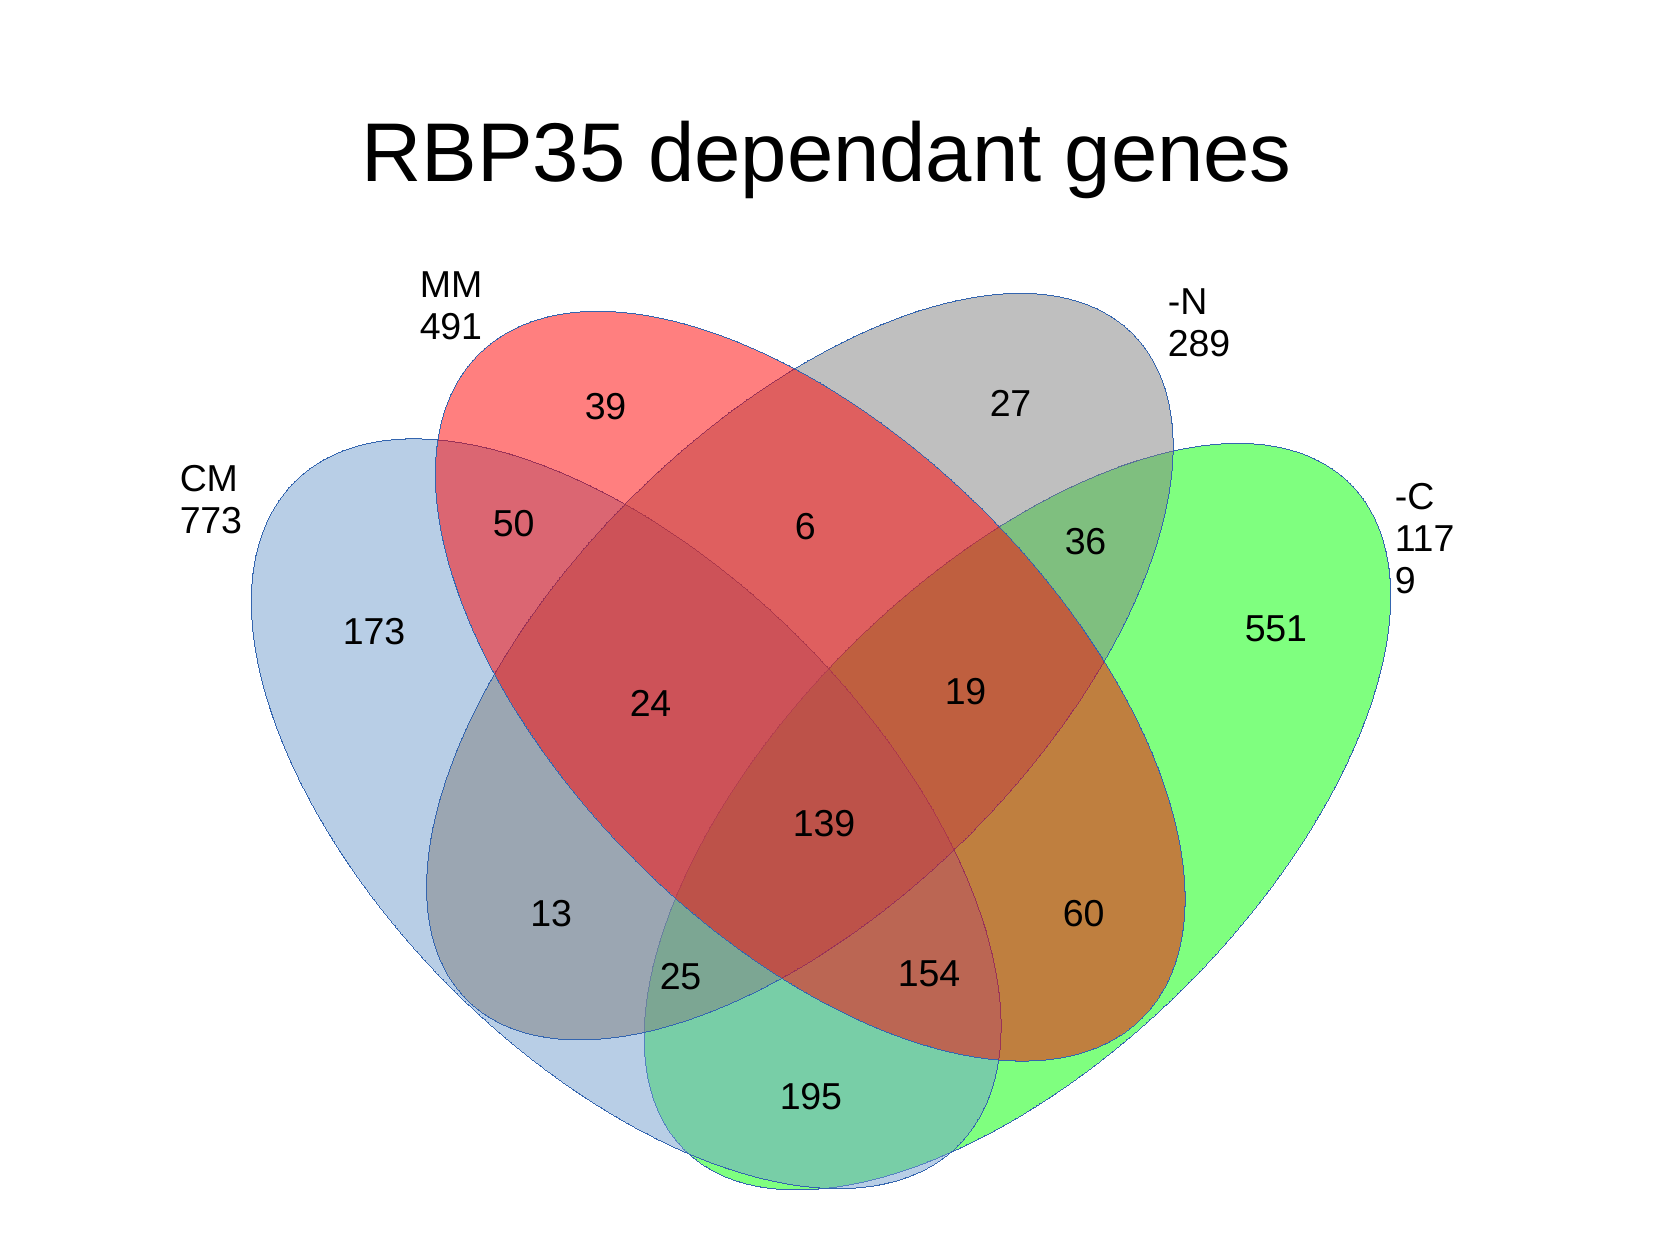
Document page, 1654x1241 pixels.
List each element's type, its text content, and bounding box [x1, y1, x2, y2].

text_box 13 [515, 885, 608, 942]
text_box [251, 293, 1391, 1190]
text_box CM 773 [165, 450, 257, 549]
text_box 154 [883, 945, 976, 1002]
text_box -C 1179 [1380, 468, 1490, 567]
text_box 25 [645, 948, 737, 1006]
text_box 173 [328, 603, 421, 661]
text_box 195 [765, 1068, 857, 1126]
text_box 27 [975, 375, 1047, 432]
text_box 19 [930, 663, 1022, 721]
text_box -N 289 [1153, 273, 1246, 372]
title RBP35 dependant genes [82, 49, 1571, 257]
text_box 60 [1048, 885, 1141, 942]
text_box 6 [780, 498, 872, 556]
text_box 50 [478, 495, 571, 552]
text_box 24 [615, 675, 707, 732]
text_box 551 [1230, 600, 1322, 657]
text_box 39 [570, 378, 642, 436]
text_box 139 [778, 795, 871, 852]
text_box MM 491 [405, 256, 526, 356]
text_box 36 [1050, 513, 1142, 571]
